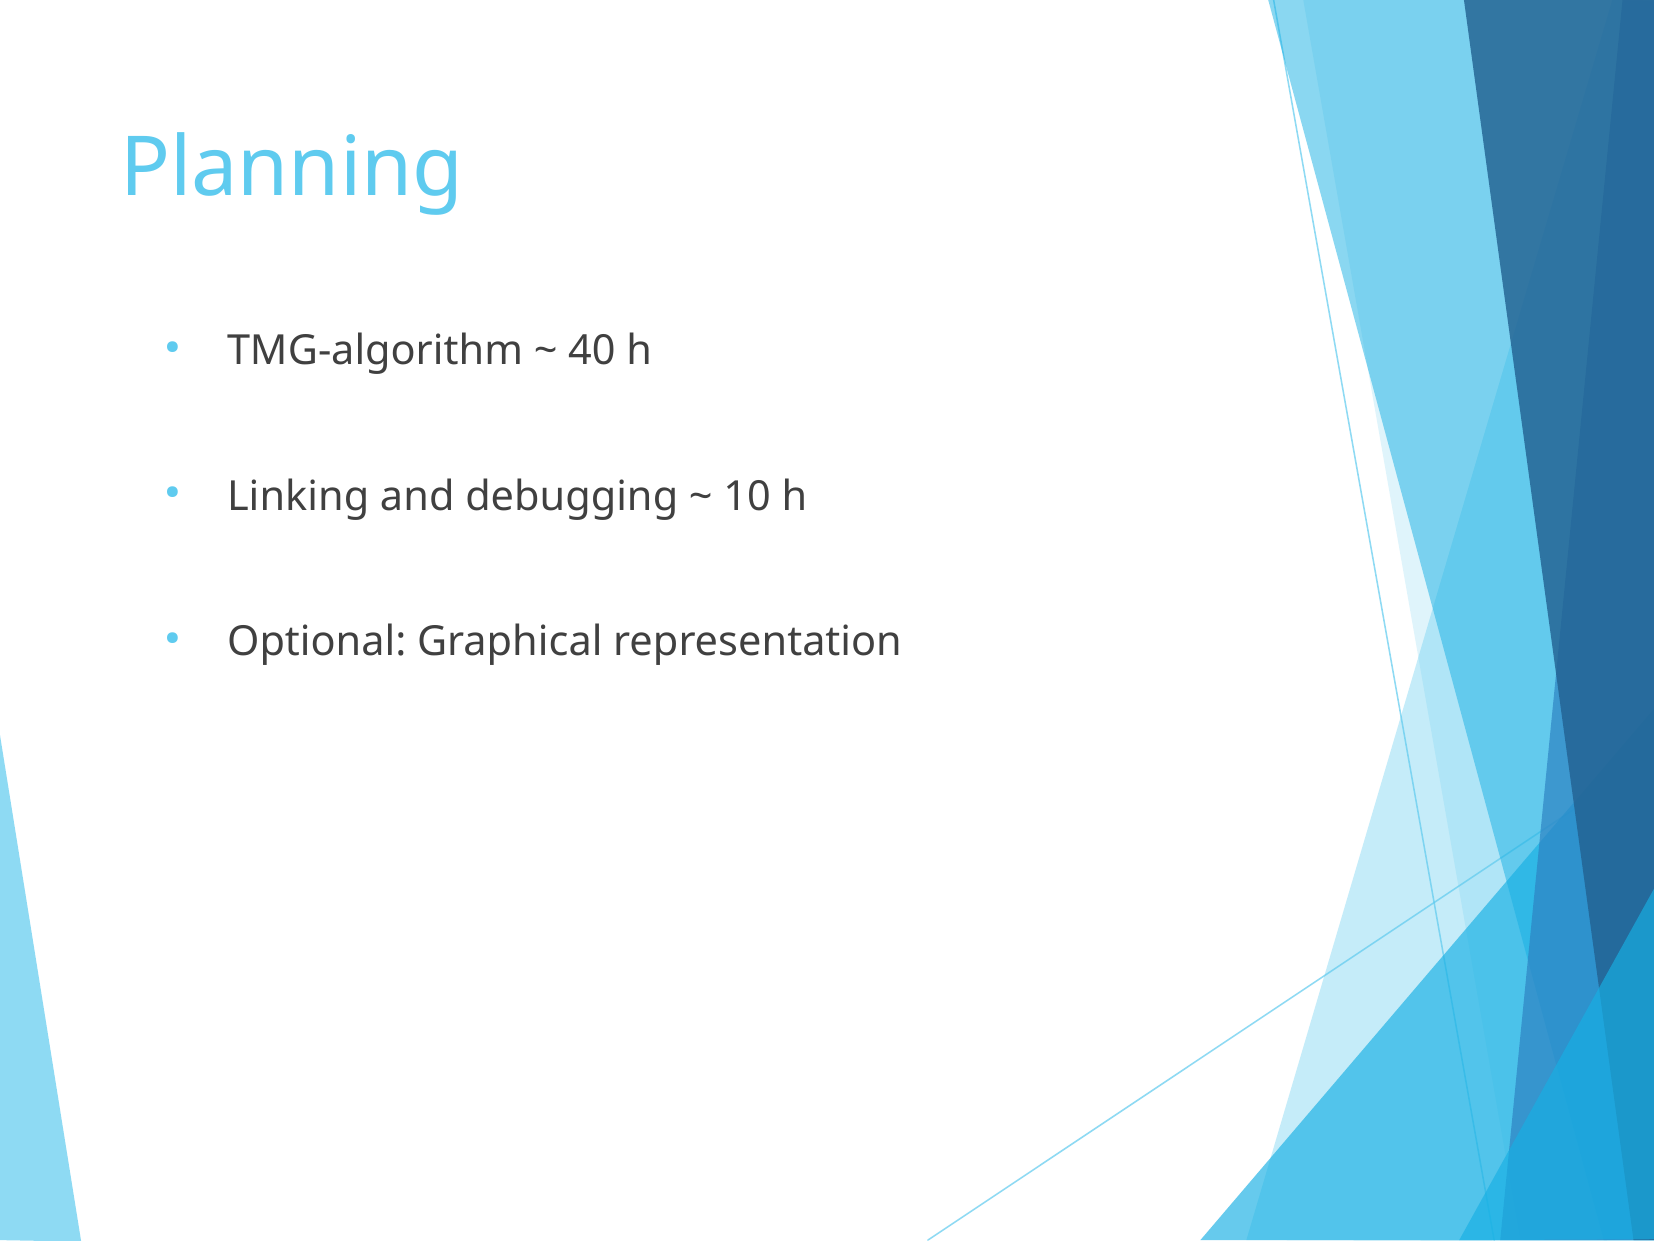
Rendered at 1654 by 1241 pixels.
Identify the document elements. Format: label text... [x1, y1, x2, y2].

list TMG-algorithm ~ 40 h Linking and debugging ~ 10 h Optional: Graphical representation [150, 315, 1639, 1036]
title Planning [105, 105, 931, 313]
